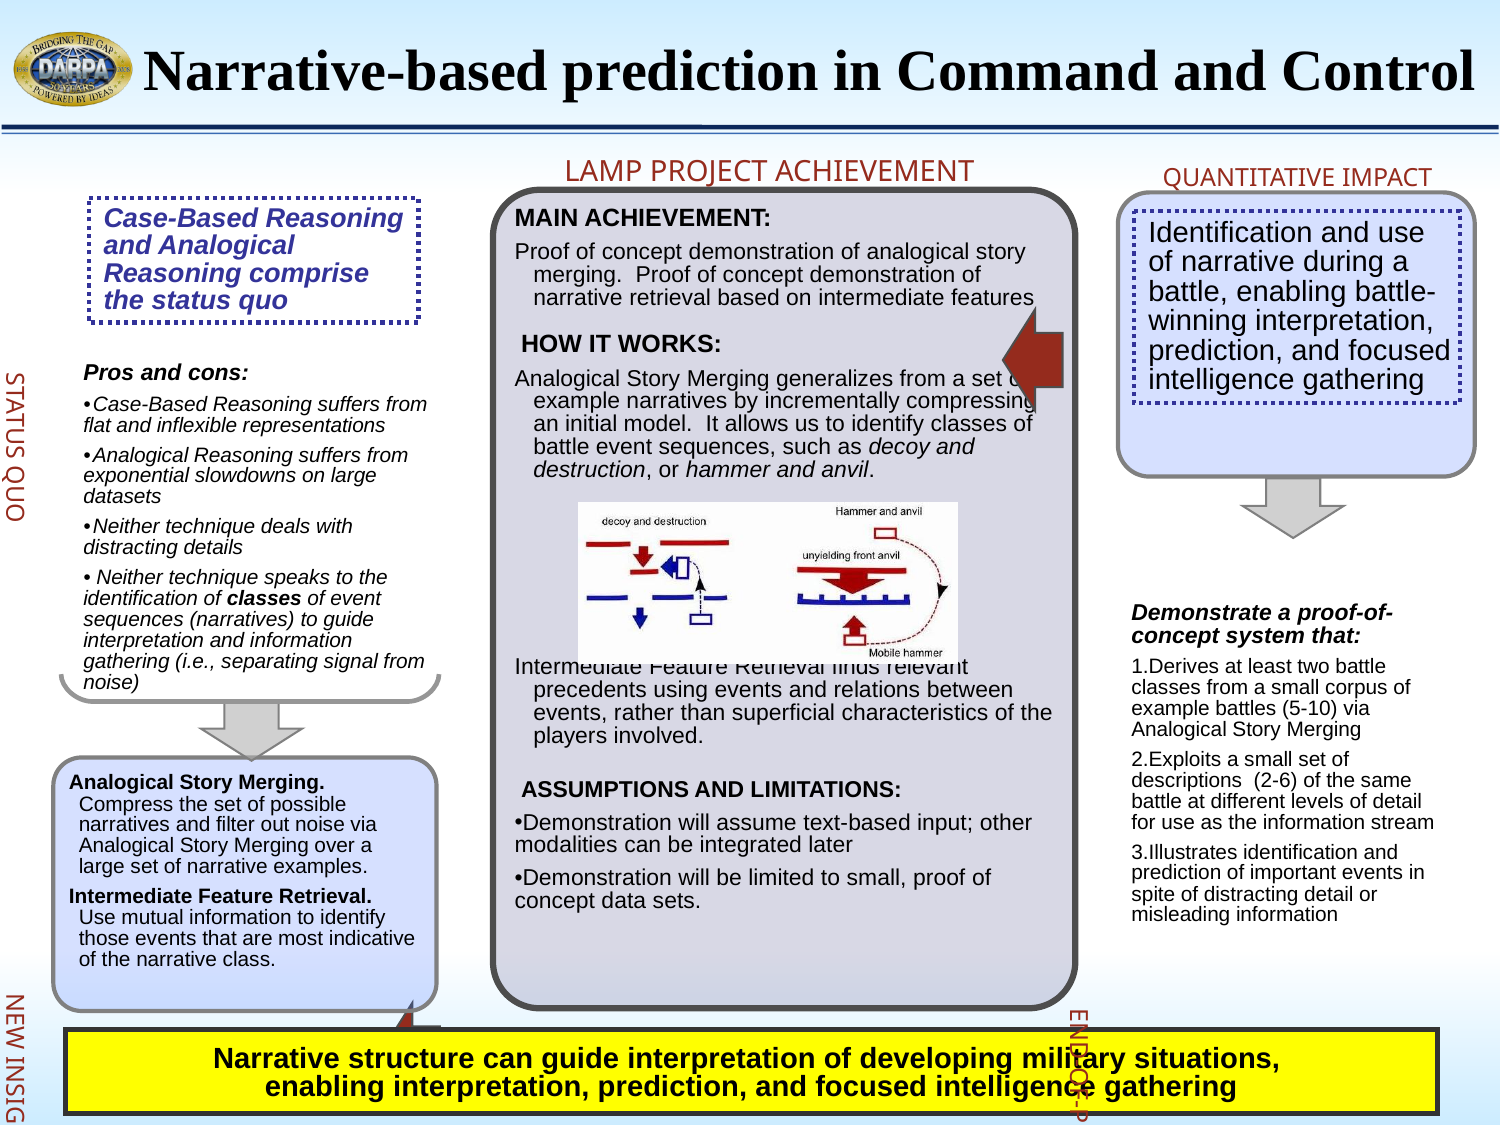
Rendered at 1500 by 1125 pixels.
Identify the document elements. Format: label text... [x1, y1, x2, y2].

text_box LAMP PROJECT ACHIEVEMENT [428, 149, 1112, 190]
text_box MAIN ACHIEVEMENT: Proof of concept demonstration of analogical story merging. Proof of concept demonstration of narrative retrieval based on intermediate features HOW IT WORKS: Analogical Story Merging generalizes from a set of example narratives by incrementally compressing an initial model. It allows us to identify classes of battle event sequences, such as decoy and destruction, or hammer and anvil. Intermediate Feature Retrieval finds relevant precedents using events and relations between events, rather than superficial characteristics of the players involved. ASSUMPTIONS AND LIMITATIONS: Demonstration will assume text-based input; other modalities can be integrated later Demonstration will be limited to small, proof of concept data sets. [514, 205, 1057, 914]
text_box STATUS QUO [0, 372, 29, 560]
text_box [395, 1011, 440, 1029]
text_box Case-Based Reasoning and Analogical Reasoning comprise the status quo [88, 198, 419, 323]
text_box Demonstrate a proof-of-concept system that: Derives at least two battle classes from a small corpus of example battles (5-10) via Analogical Story Merging Exploits a small set of descriptions (2-6) of the same battle at different levels of detail for use as the information stream Illustrates identification and prediction of important events in spite of distracting detail or misleading information [1131, 602, 1451, 927]
text_box Pros and cons: • Case-Based Reasoning suffers from flat and inflexible representations • Analogical Reasoning suffers from exponential slowdowns on large datasets • Neither technique deals with distracting details • Neither technique speaks to the identification of classes of event sequences (narratives) to guide interpretation and information gathering (i.e., separating signal from noise) [83, 362, 428, 694]
text_box NEW INSIGHTS [0, 993, 29, 1125]
text_box [1242, 478, 1344, 538]
text_box [1117, 193, 1475, 477]
text_box END-OF-PHASE GOAL [1064, 931, 1092, 1125]
text_box Narrative structure can guide interpretation of developing military situations, enabling interpretation, prediction, and focused intelligence gathering [65, 1029, 1064, 1114]
text_box Narrative structure can guide interpretation of developing military situations, enabling interpretation, prediction, and focused intelligence gathering [1092, 1029, 1438, 1114]
text_box Analogical Story Merging. Compress the set of possible narratives and filter out noise via Analogical Story Merging over a large set of narrative examples. Intermediate Feature Retrieval. Use mutual information to identify those events that are most indicative of the narrative class. [53, 757, 437, 1011]
text_box [492, 190, 1076, 1009]
text_box Identification and use of narrative during a battle, enabling battle-winning interpretation, prediction, and focused intelligence gathering [1133, 211, 1460, 404]
text_box QUANTITATIVE IMPACT [1112, 164, 1484, 193]
picture [578, 502, 958, 664]
title Narrative-based prediction in Command and Control [143, 30, 1500, 116]
text_box [200, 704, 303, 761]
